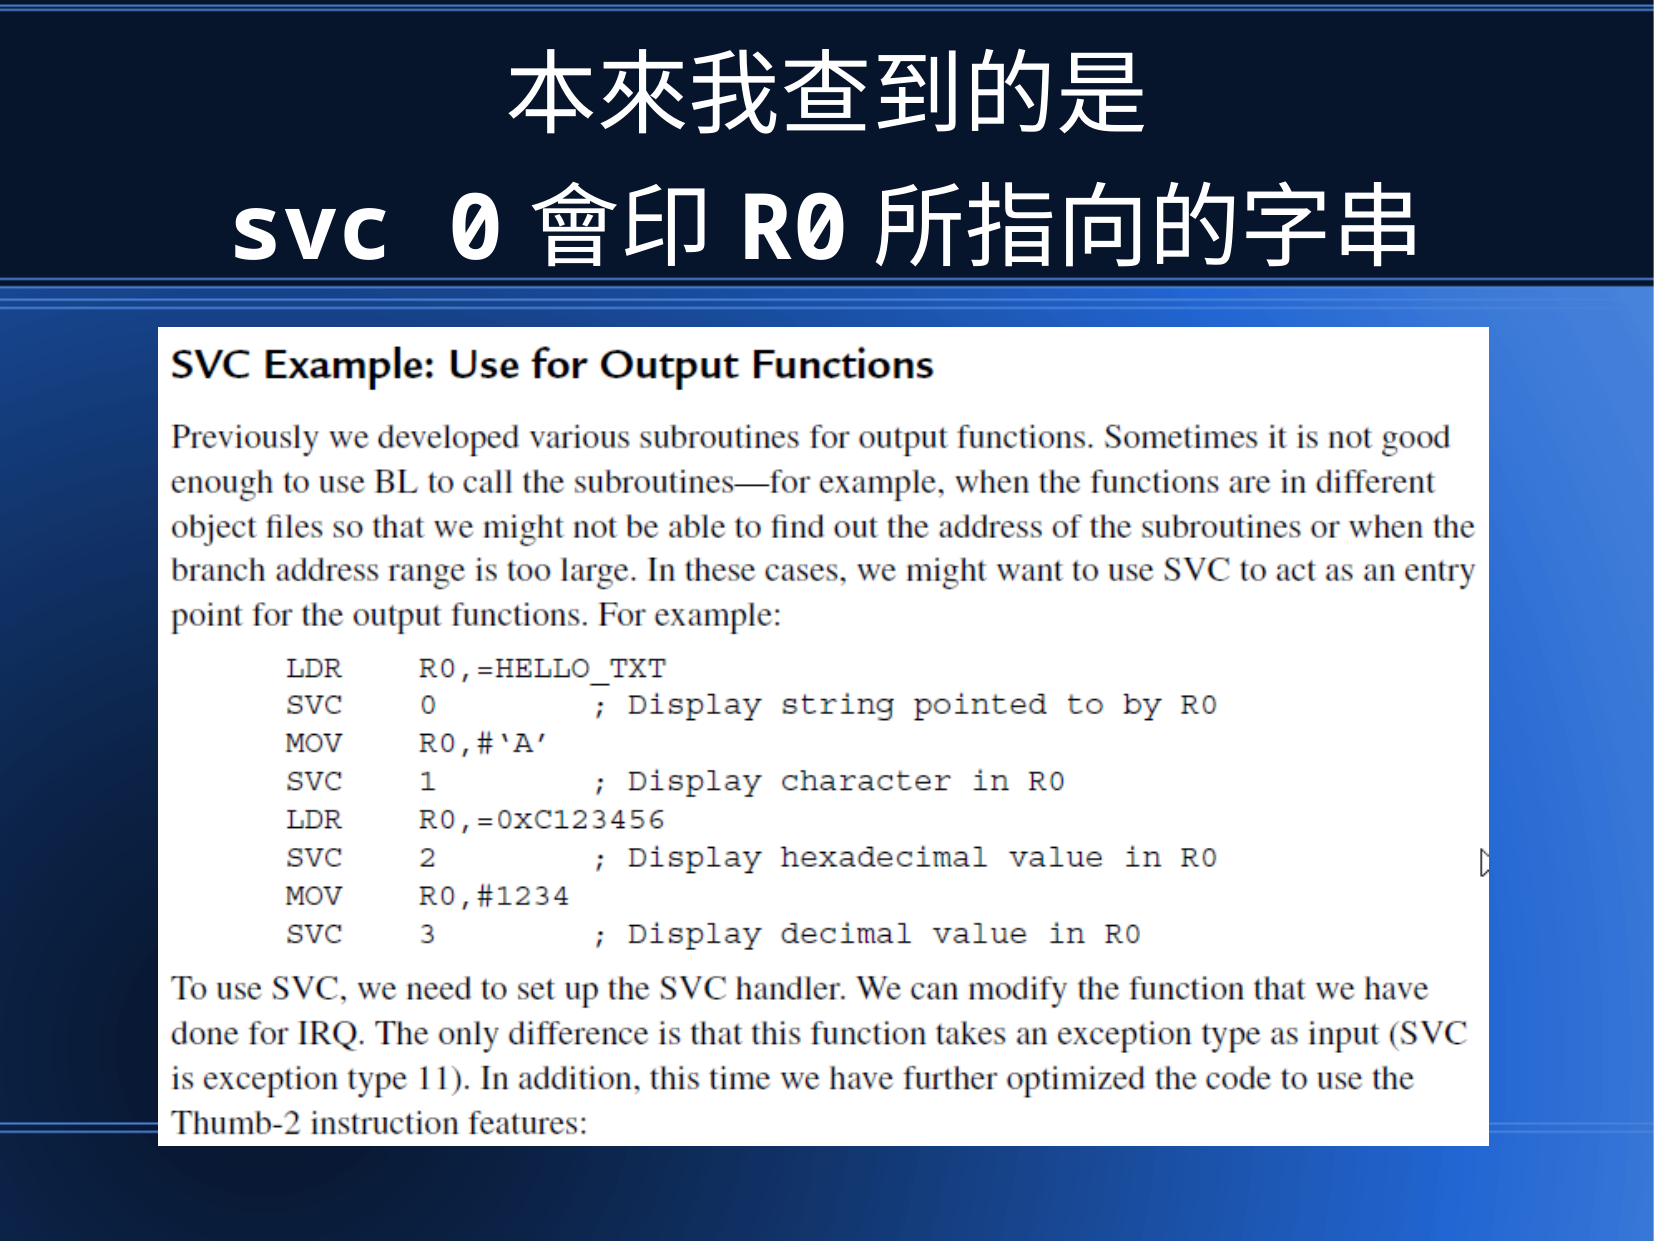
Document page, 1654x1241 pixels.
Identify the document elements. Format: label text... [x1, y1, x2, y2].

picture [0, 0, 1654, 1241]
title 本來我查到的是 svc 0會印R0所指向的字串 [82, 42, 1571, 264]
